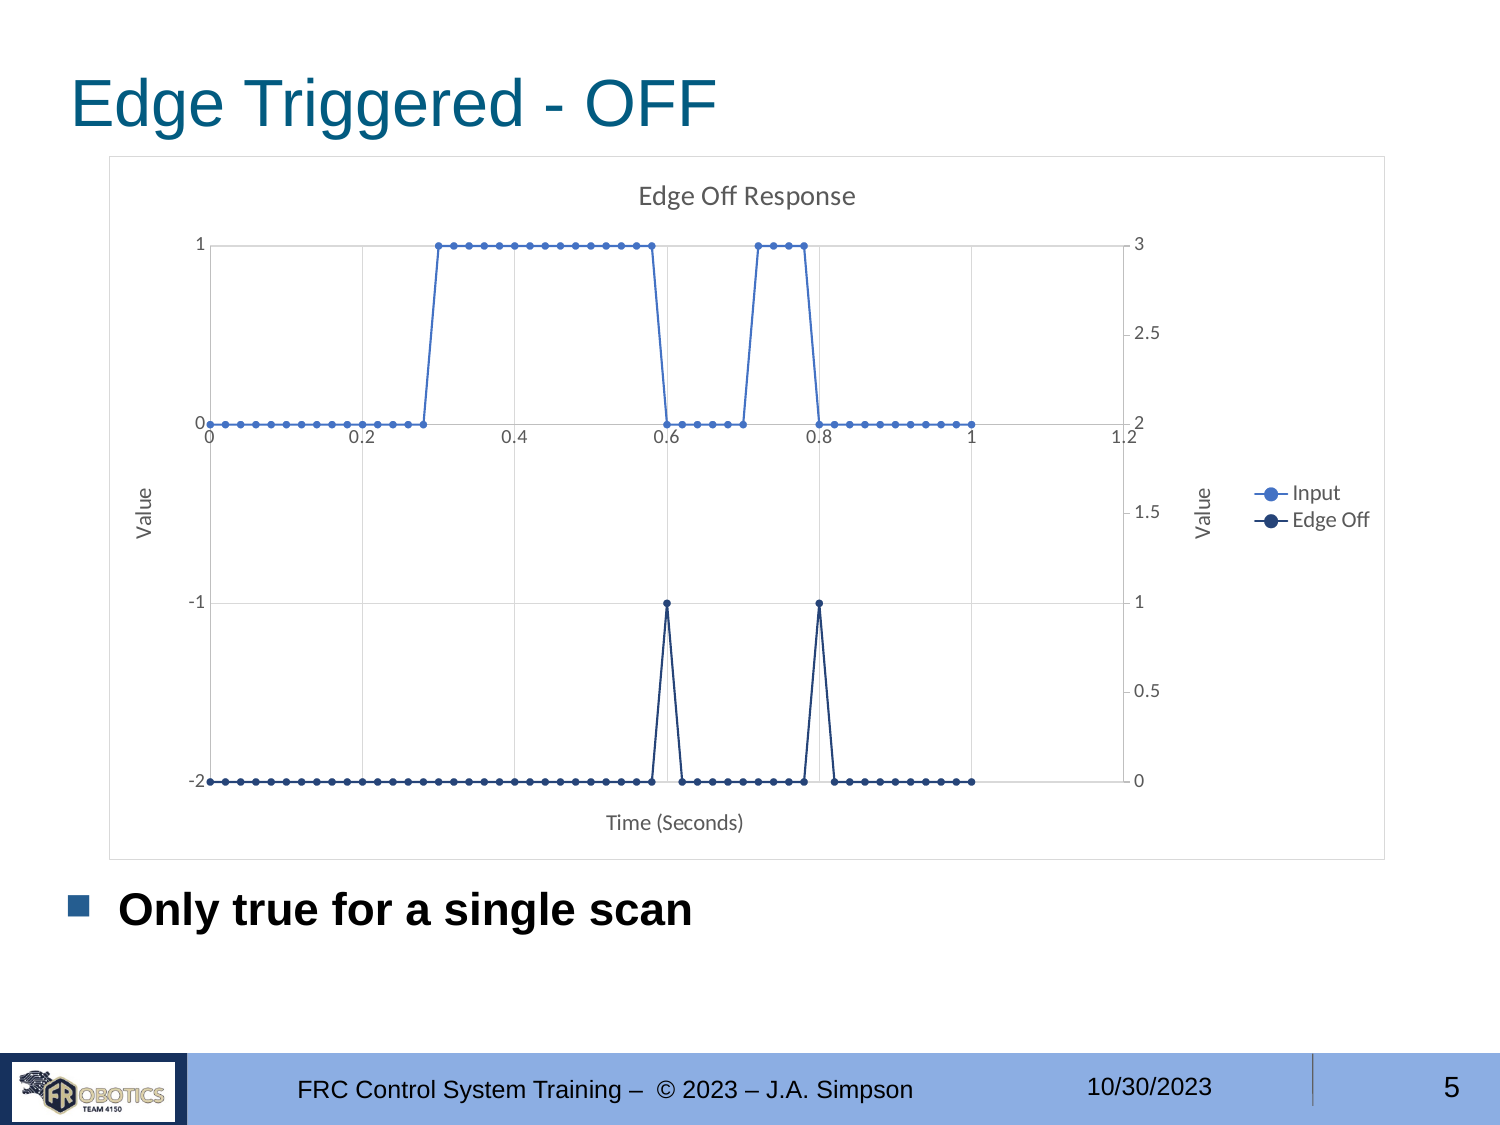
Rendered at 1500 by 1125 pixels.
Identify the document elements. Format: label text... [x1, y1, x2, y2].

picture [12, 1062, 175, 1122]
title Edge Triggered - OFF [55, 52, 1443, 148]
list Only true for a single scan [55, 872, 1340, 1020]
slide_number <number> [1337, 1072, 1475, 1100]
picture [109, 156, 1386, 860]
footer FRC Control System Training – © 2023 – J.A. Simpson [225, 1074, 988, 1103]
slide_number 10/30/2023 [1012, 1071, 1288, 1100]
